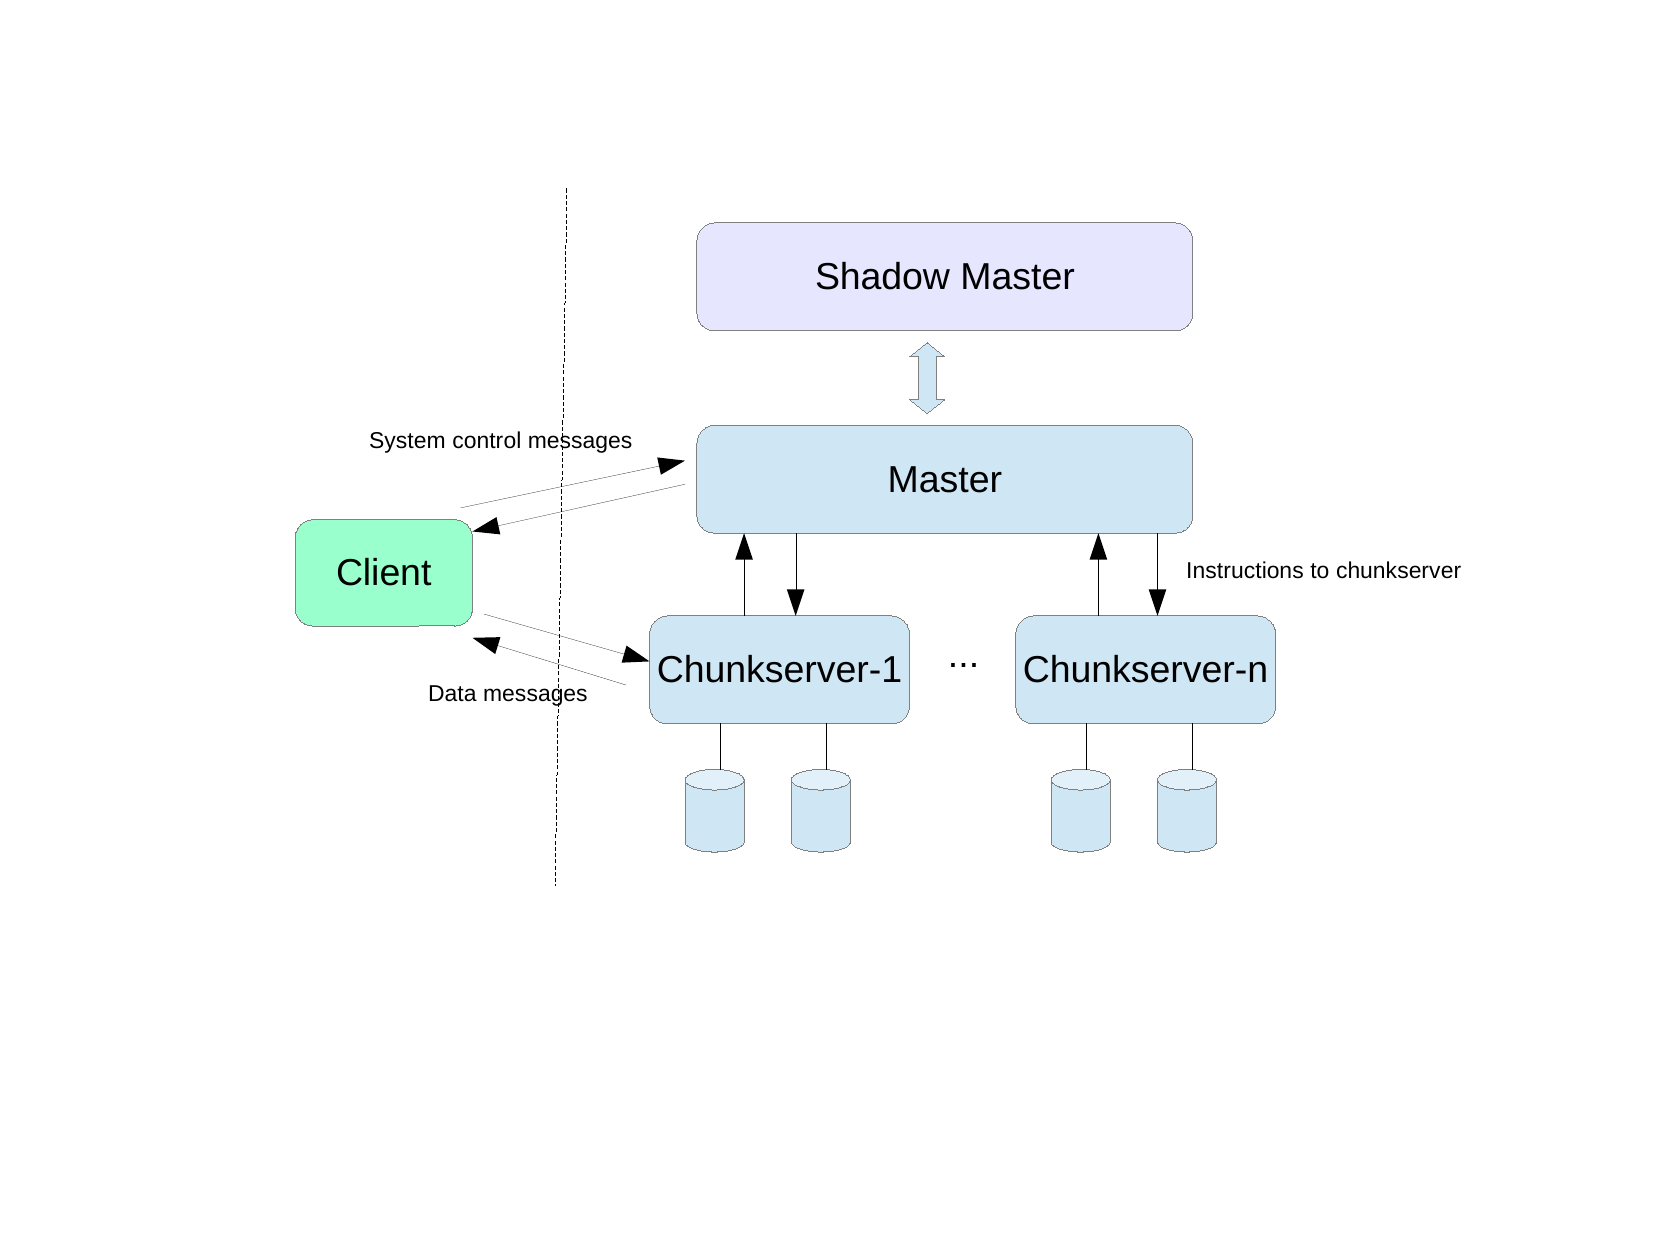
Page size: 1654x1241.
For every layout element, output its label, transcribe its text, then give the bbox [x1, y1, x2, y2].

text_box Instructions to chunkserver [1171, 549, 1477, 591]
text_box Client [791, 769, 851, 791]
text_box Client [295, 519, 473, 627]
text_box Chunkserver-1 [649, 615, 910, 724]
text_box System control messages [354, 420, 648, 461]
text_box Data messages [413, 673, 604, 714]
text_box Client [685, 769, 745, 791]
text_box [909, 342, 945, 414]
text_box [685, 781, 745, 853]
text_box ... [933, 625, 995, 683]
text_box [1051, 781, 1111, 853]
text_box Client [1051, 769, 1111, 791]
text_box Chunkserver-n [1015, 615, 1276, 724]
text_box Shadow Master [696, 222, 1193, 331]
text_box Client [1157, 769, 1217, 791]
text_box Master [696, 425, 1193, 534]
text_box [1157, 782, 1217, 853]
text_box [791, 782, 851, 853]
